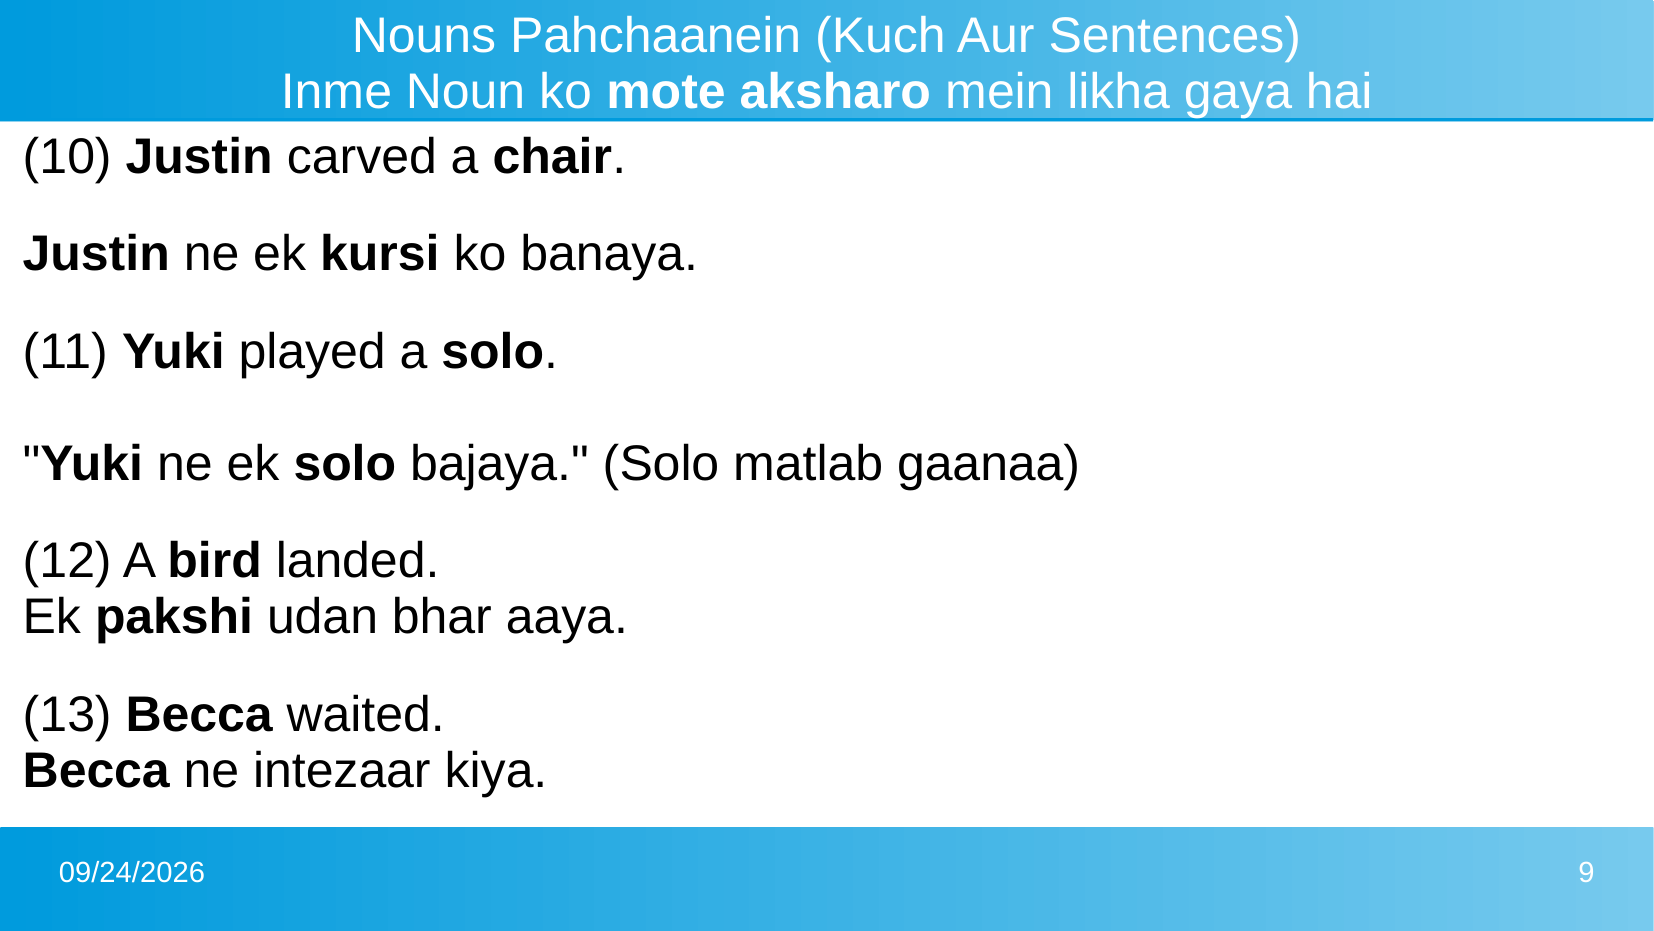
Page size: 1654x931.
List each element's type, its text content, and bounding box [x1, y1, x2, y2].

text_box (10) Justin carved a chair. Justin ne ek kursi ko banaya. (11) Yuki played a solo. "Yuki ne ek solo bajaya." (Solo matlab gaanaa) (12) A bird landed. Ek pakshi udan bhar aaya. (13) Becca waited. Becca ne intezaar kiya. [7, 120, 1208, 808]
title Nouns Pahchaanein (Kuch Aur Sentences) Inme Noun ko mote aksharo mein likha gaya hai [59, 7, 1595, 119]
